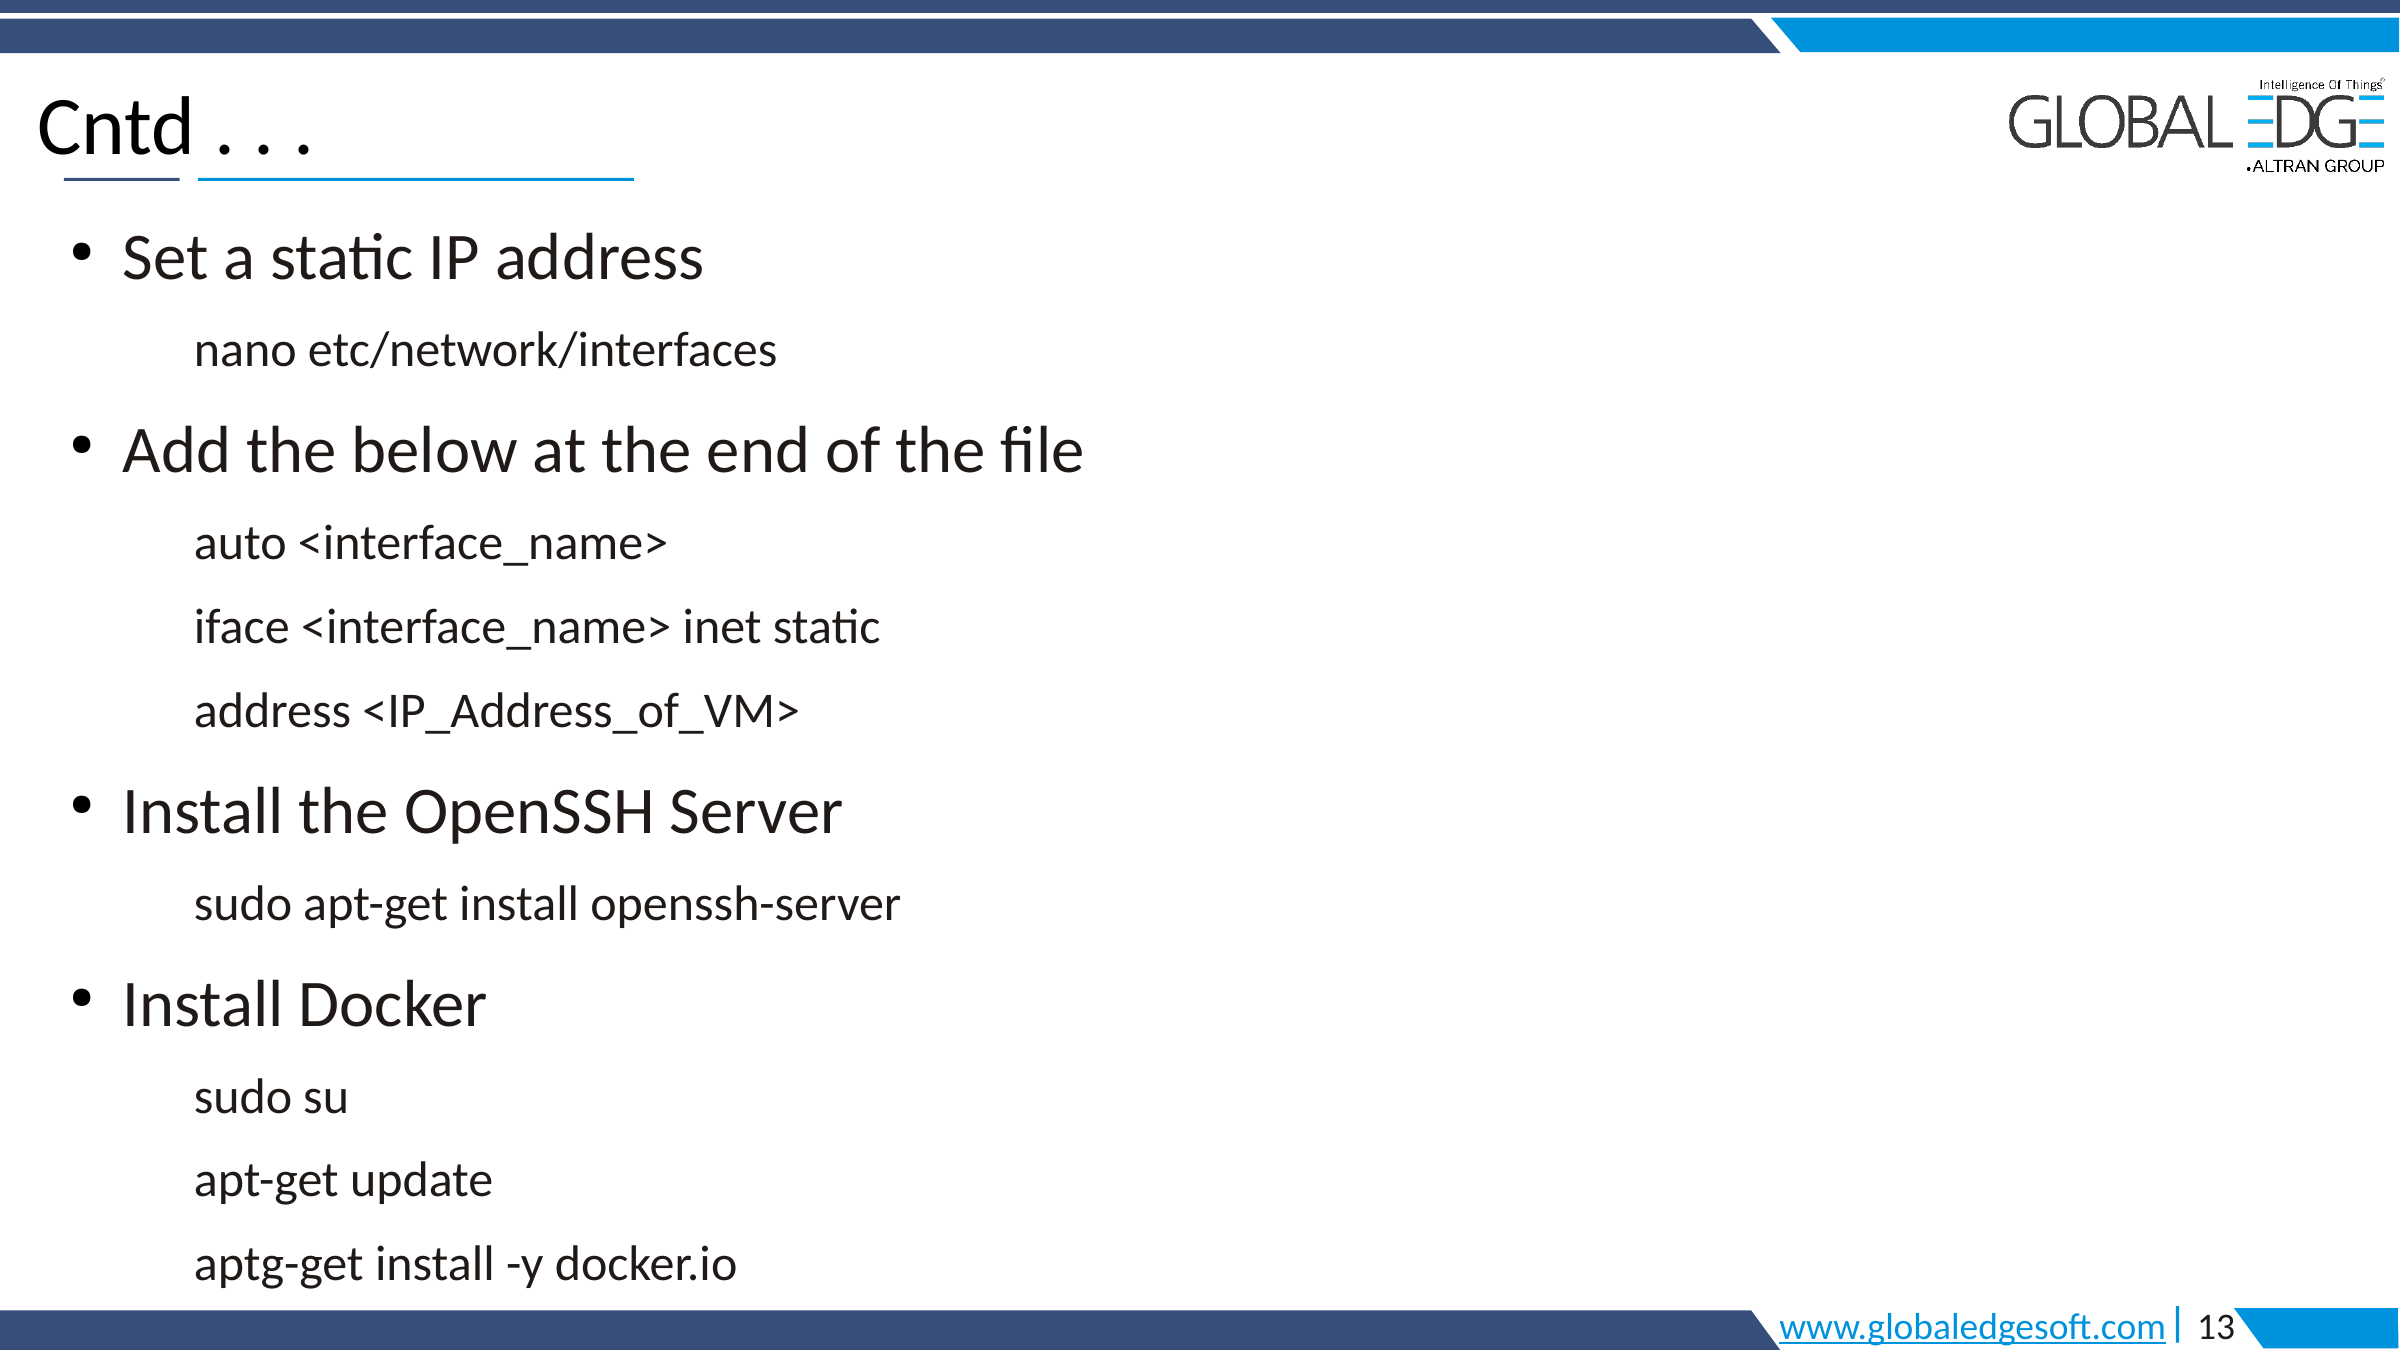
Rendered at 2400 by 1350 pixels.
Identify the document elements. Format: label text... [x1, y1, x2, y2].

picture [2001, 67, 2392, 182]
title Cntd . . . [26, 64, 1977, 178]
list Set a static IP address nano etc/network/interfaces Add the below at the end of the file auto <interface_name> iface <interface_name> inet static address <IP_Address_of_VM> Install the OpenSSH Server sudo apt-get install openssh-server Install Docker sudo su apt-get update aptg-get install -y docker.io [40, 207, 2358, 1288]
